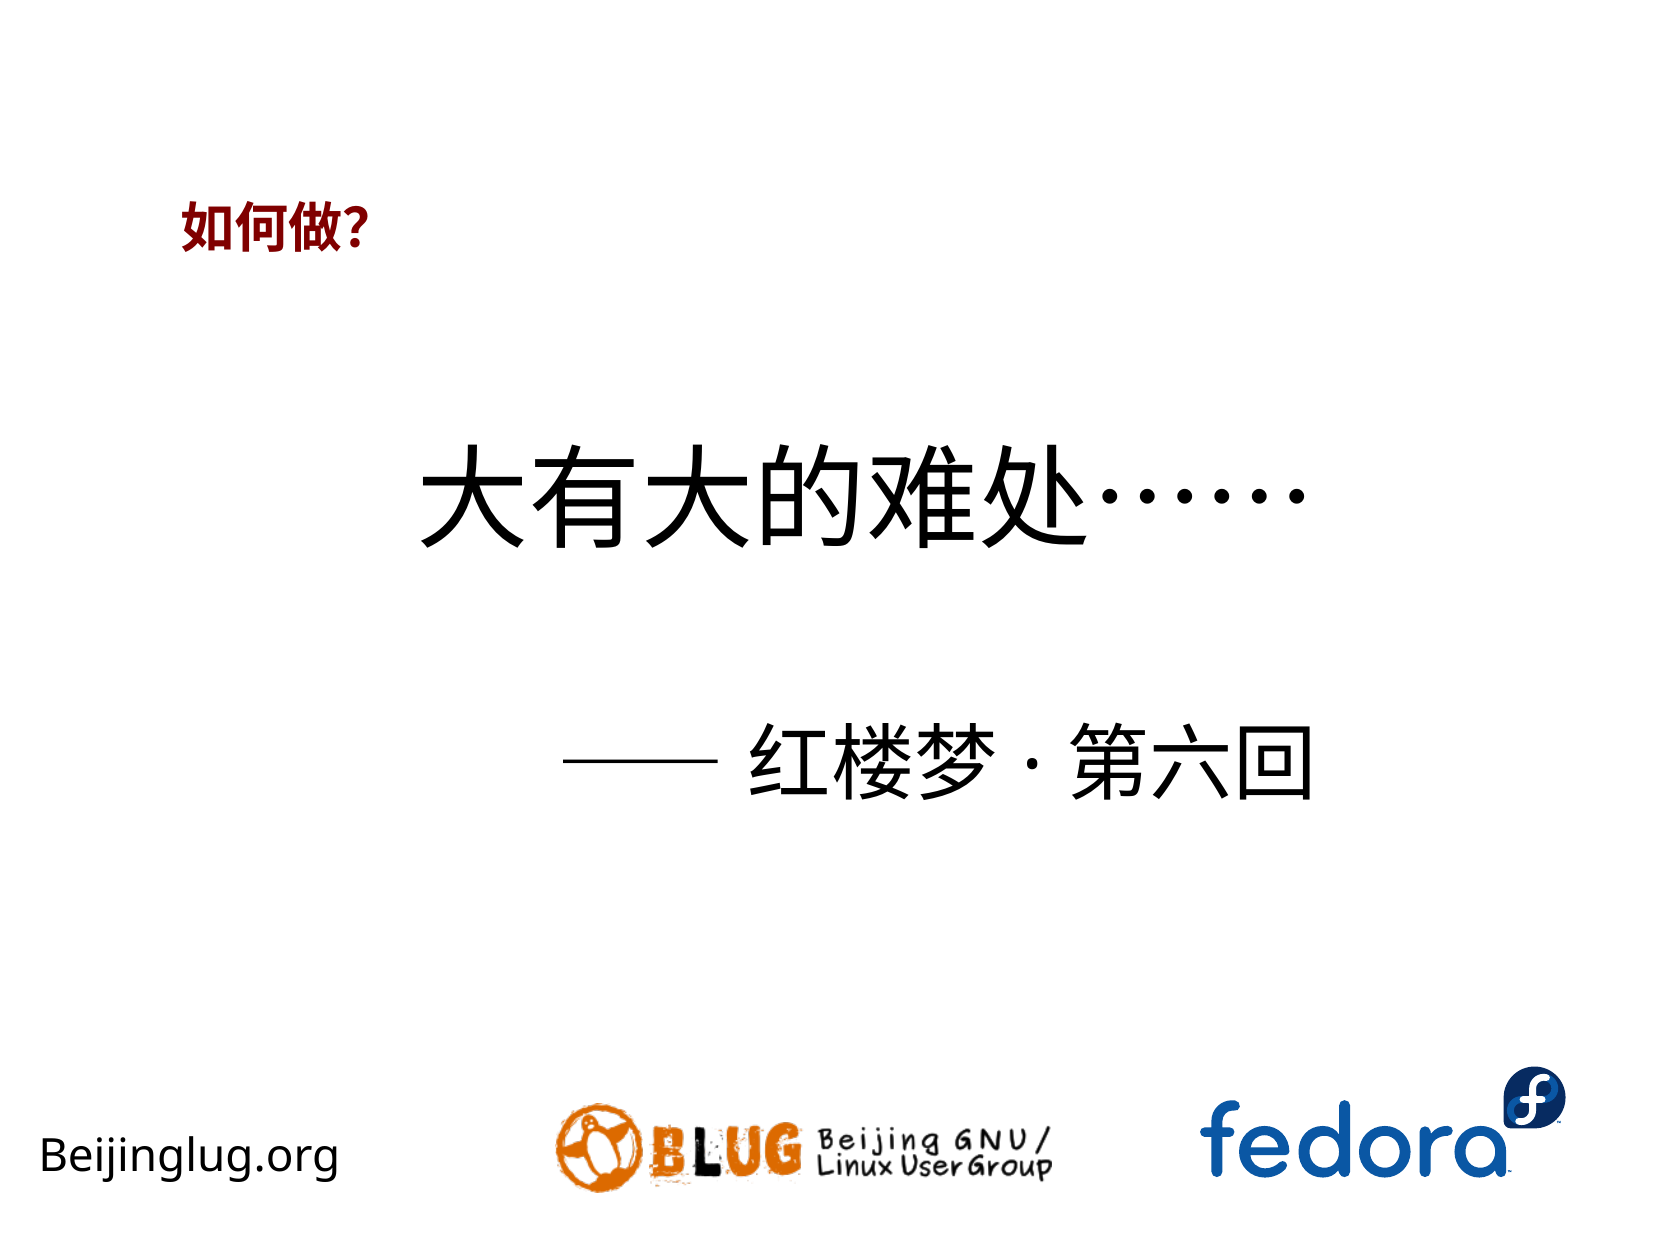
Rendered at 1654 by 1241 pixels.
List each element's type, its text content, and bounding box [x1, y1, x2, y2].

picture [555, 1103, 1052, 1193]
text_box 大有大的难处…… ——红楼梦·第六回 [401, 401, 1332, 843]
text_box 如何做？ [165, 177, 422, 266]
